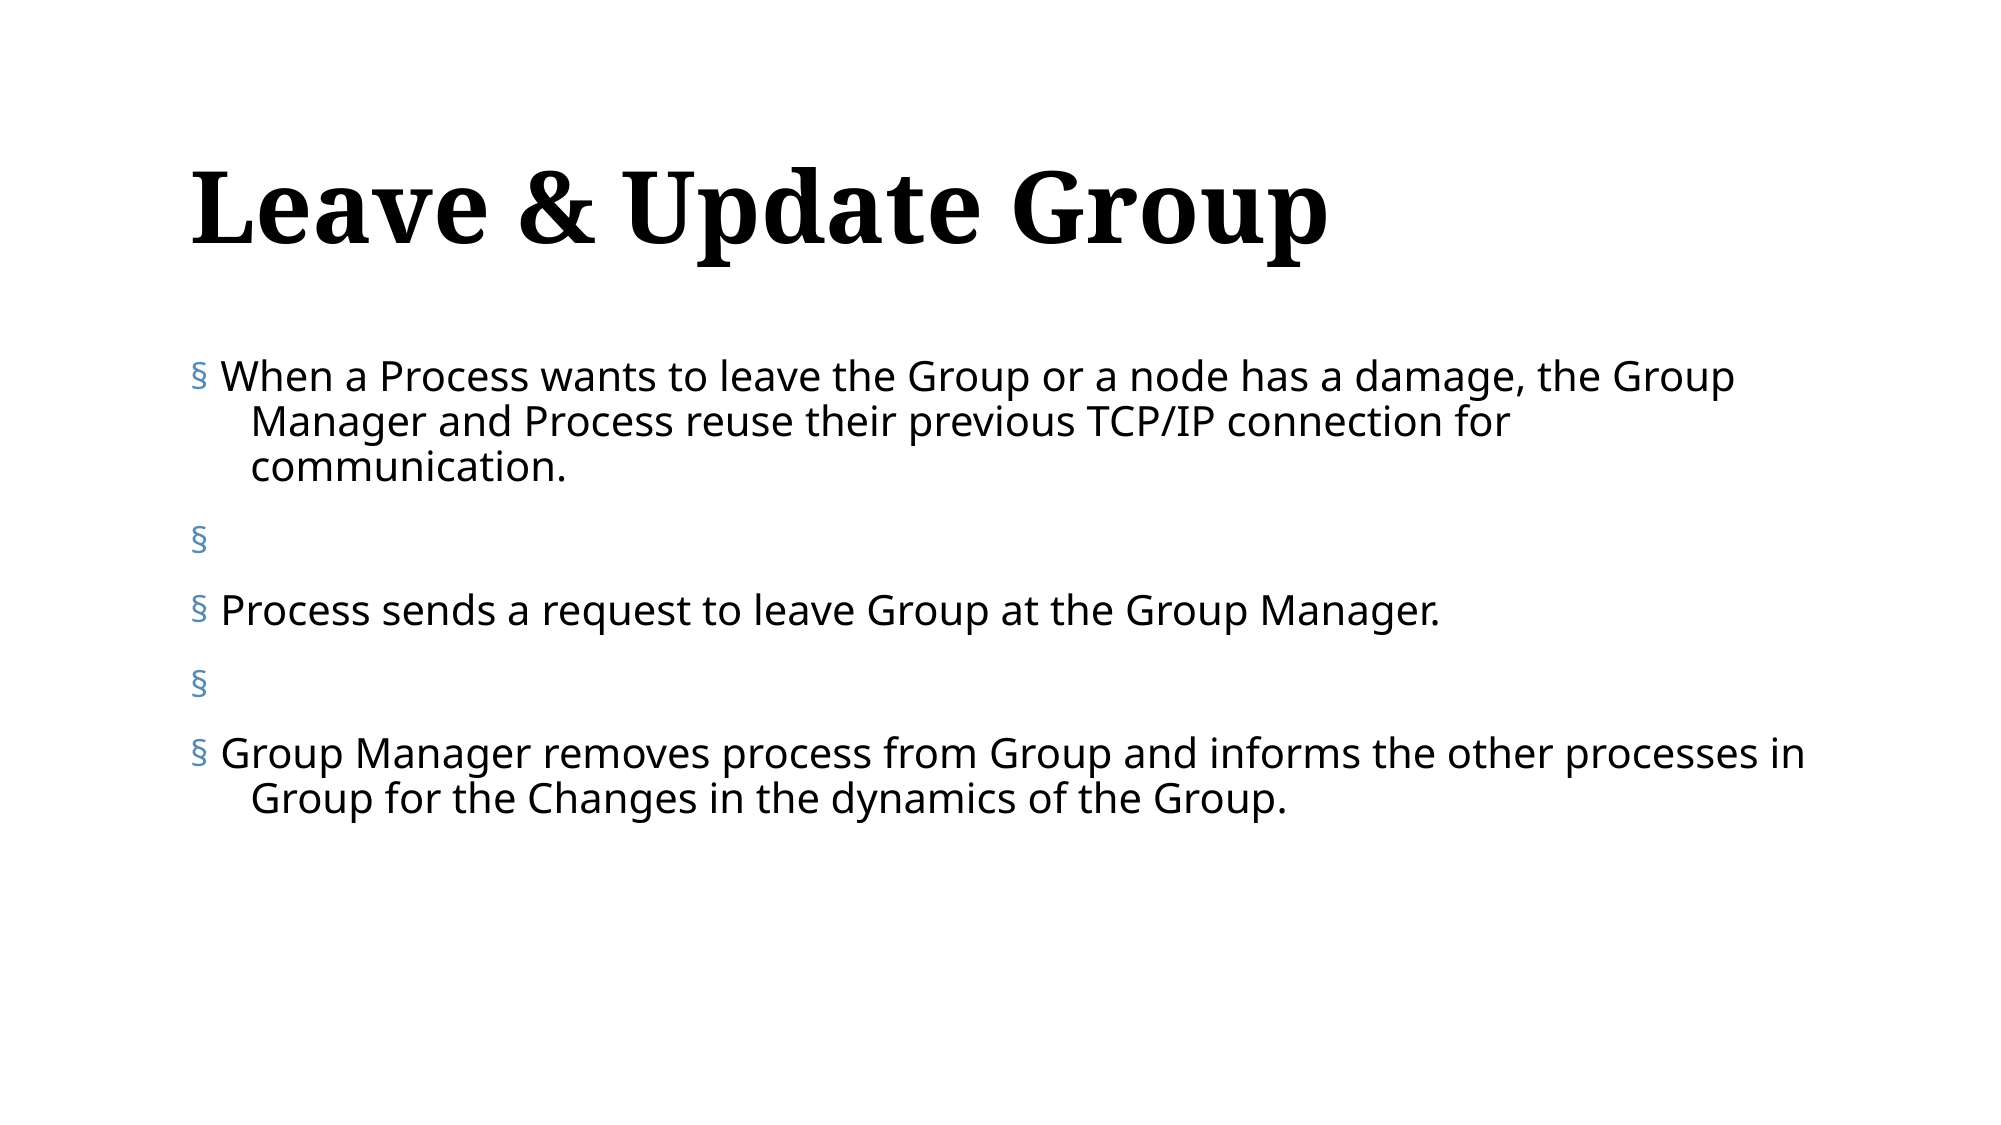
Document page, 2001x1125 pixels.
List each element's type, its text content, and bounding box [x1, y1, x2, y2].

title Leave & Update Group [175, 79, 1826, 344]
list When a Process wants to leave the Group or a node has a damage, the Group Manager and Process reuse their previous TCP/IP connection for communication. Process sends a request to leave Group at the Group Manager. Group Manager removes process from Group and informs the other processes in Group for the Changes in the dynamics of the Group. [175, 348, 1826, 1013]
